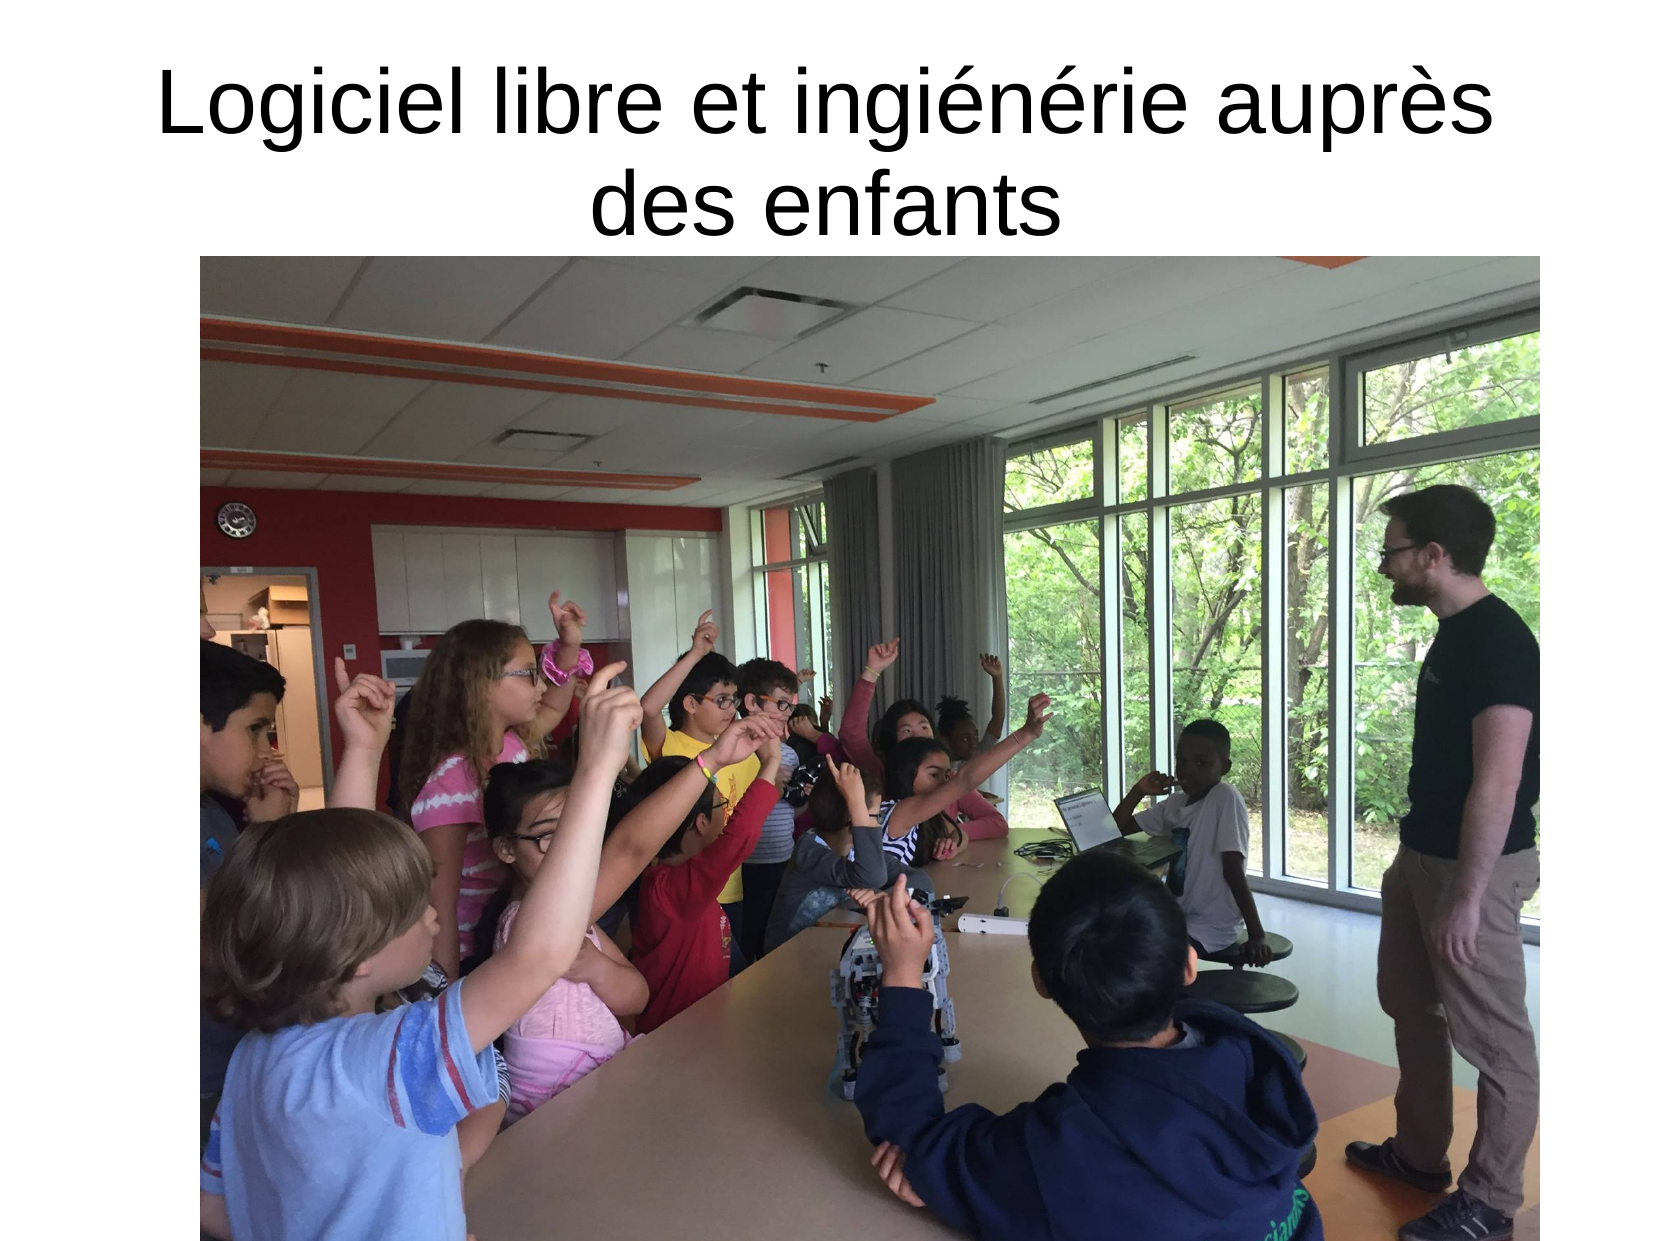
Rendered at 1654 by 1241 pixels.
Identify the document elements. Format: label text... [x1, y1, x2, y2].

picture [200, 256, 1540, 1241]
title Logiciel libre et ingiénérie auprès des enfants [82, 49, 1571, 257]
